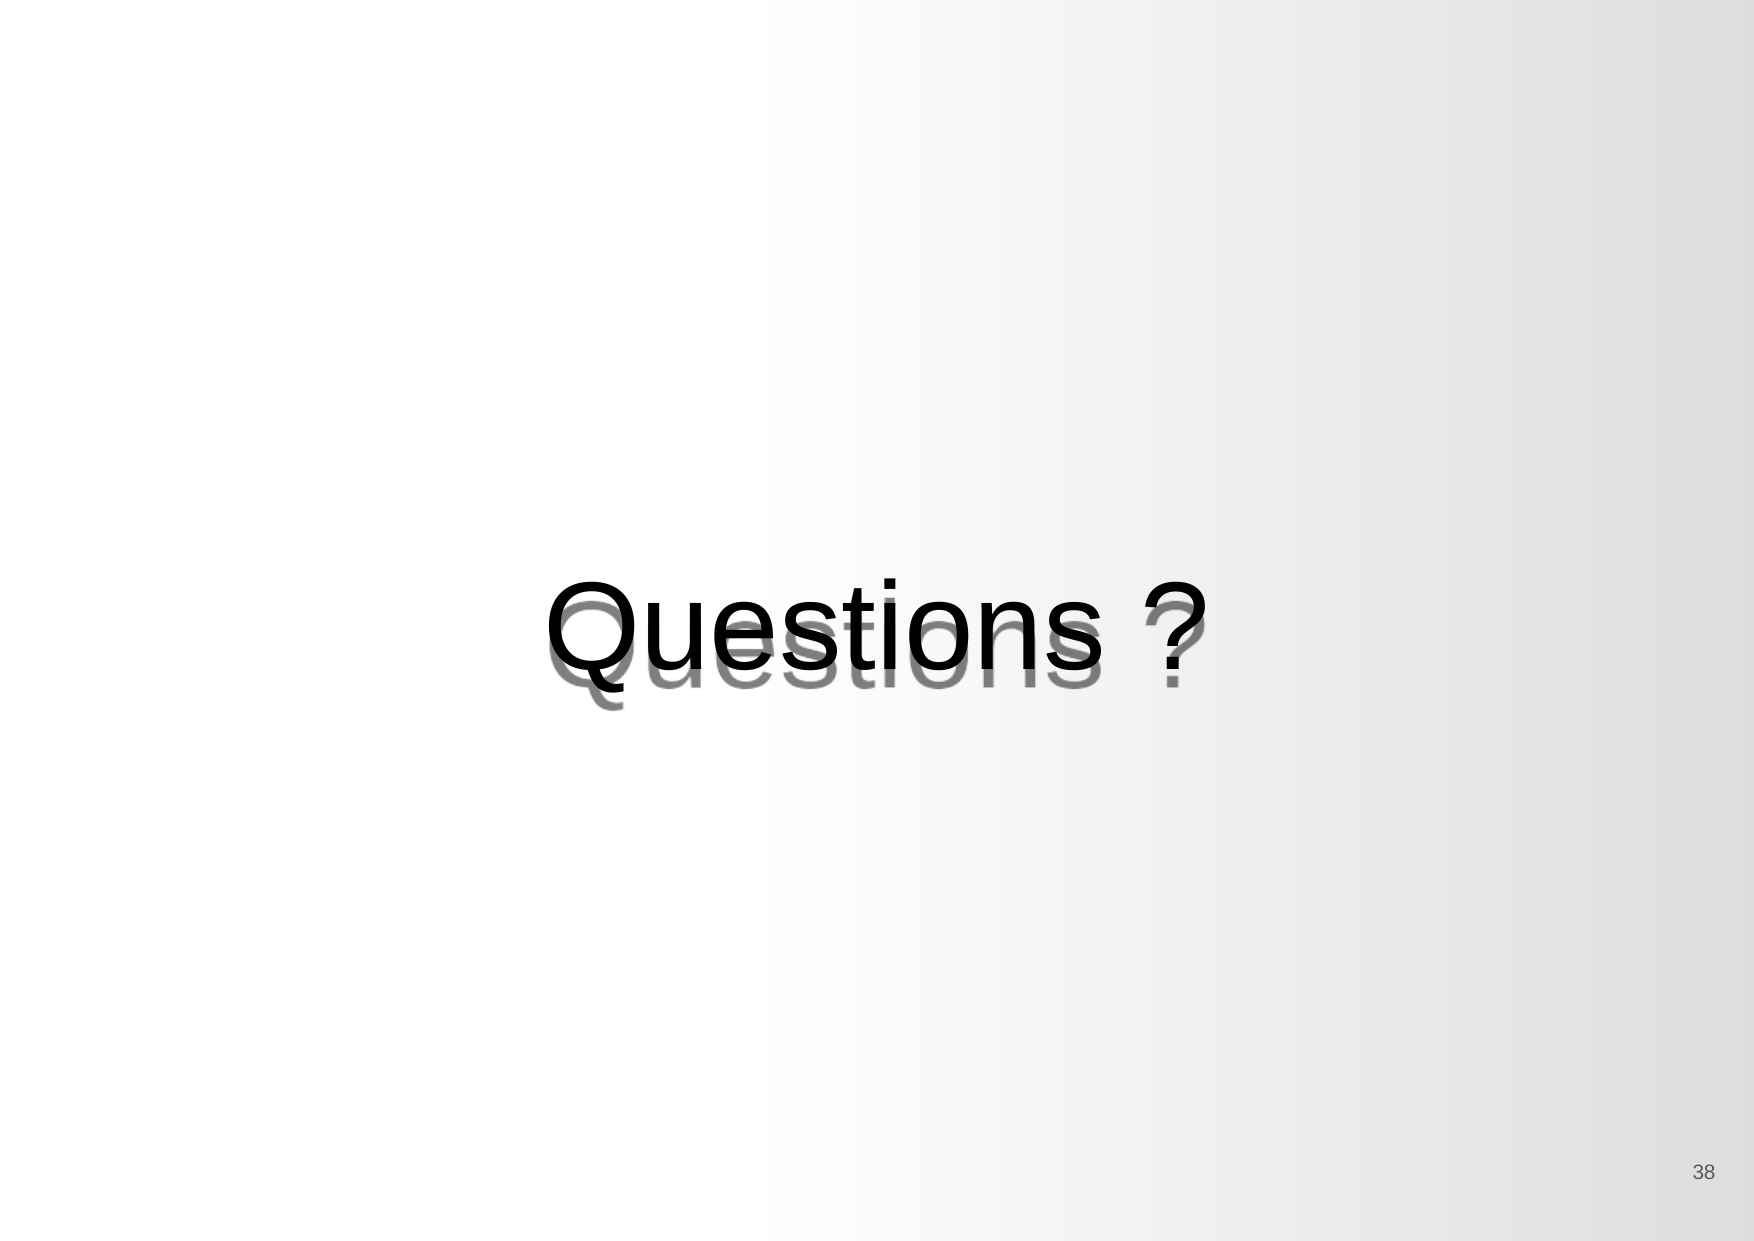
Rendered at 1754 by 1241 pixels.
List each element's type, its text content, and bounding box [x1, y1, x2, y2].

slide_number <number> [1625, 1124, 1731, 1220]
title Questions ? [59, 518, 1695, 722]
